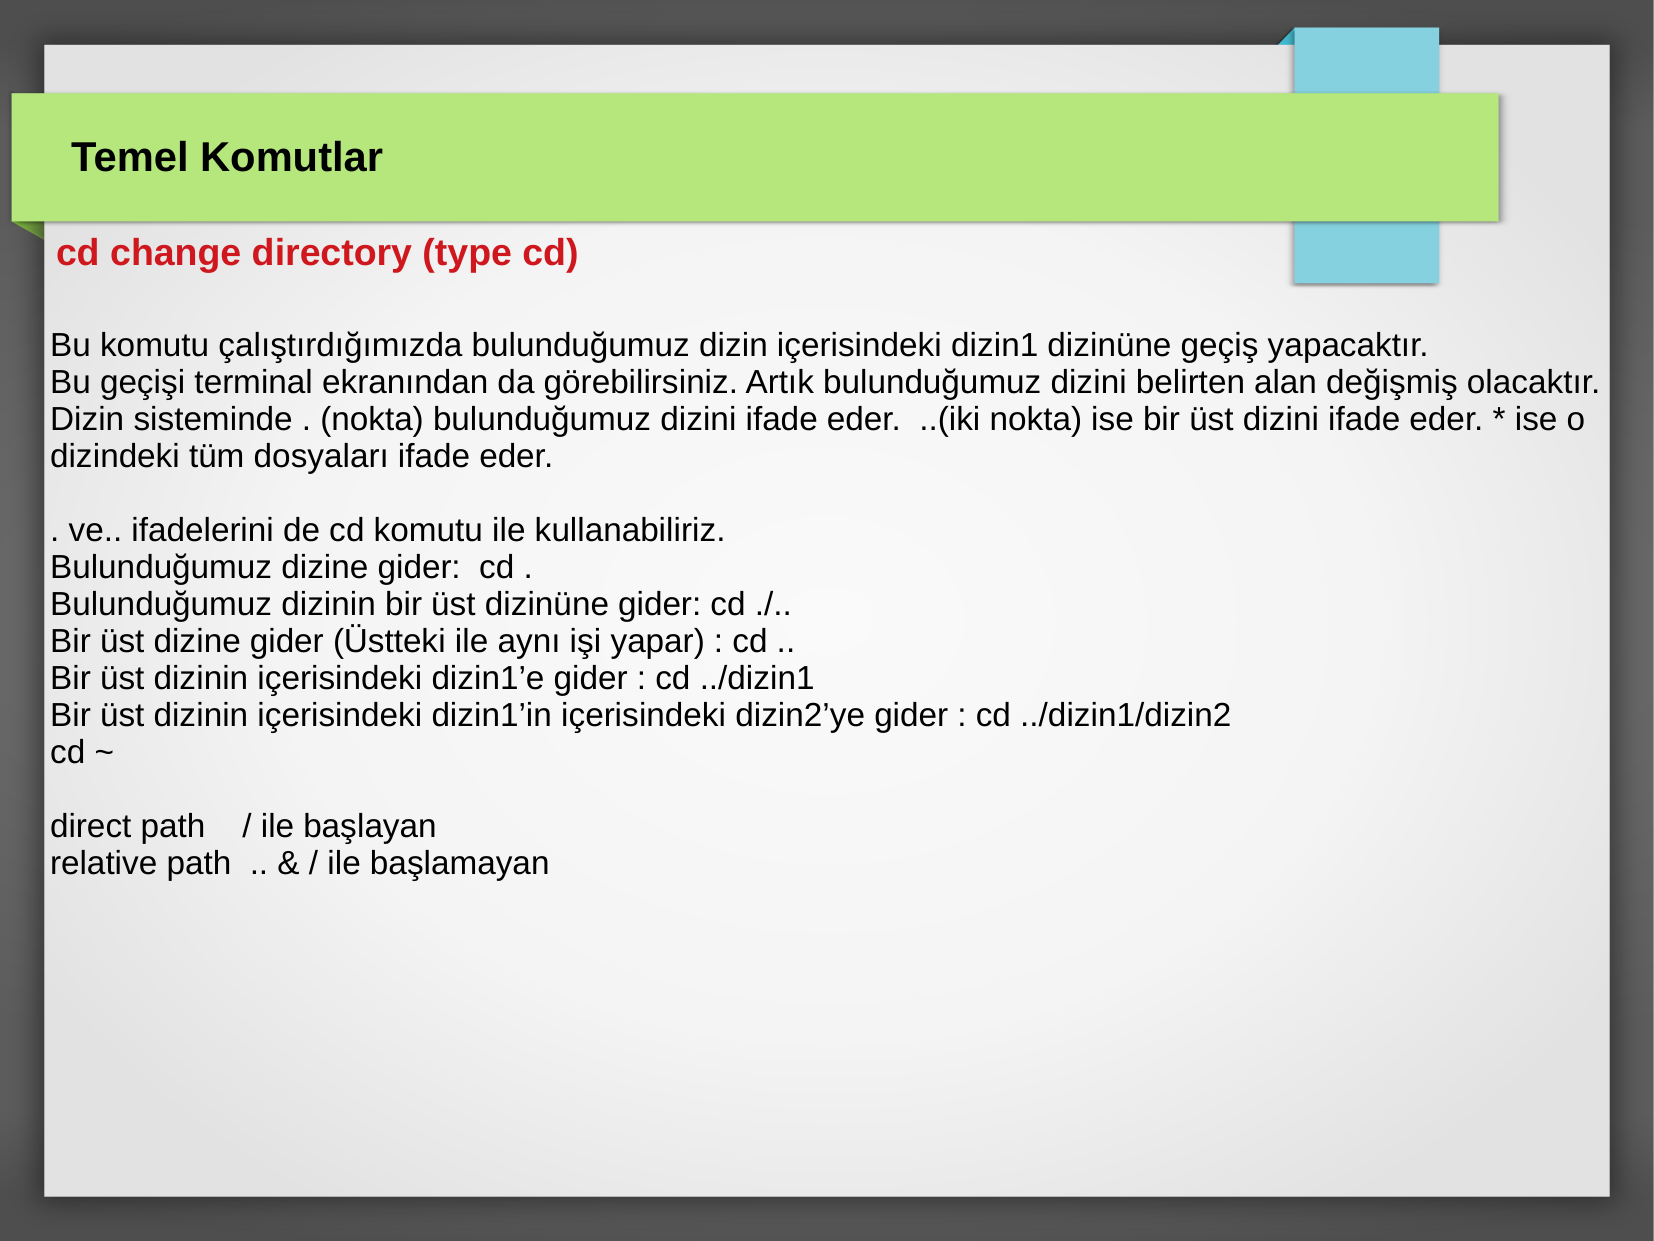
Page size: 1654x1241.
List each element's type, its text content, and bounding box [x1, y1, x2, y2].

text_box Bu komutu çalıştırdığımızda bulunduğumuz dizin içerisindeki dizin1 dizinüne geçiş yapacaktır. Bu geçişi terminal ekranından da görebilirsiniz. Artık bulunduğumuz dizini belirten alan değişmiş olacaktır. Dizin sisteminde . (nokta) bulunduğumuz dizini ifade eder. ..(iki nokta) ise bir üst dizini ifade eder. * ise o dizindeki tüm dosyaları ifade eder. . ve.. ifadelerini de cd komutu ile kullanabiliriz. Bulunduğumuz dizine gider: cd . Bulunduğumuz dizinin bir üst dizinüne gider: cd ./.. Bir üst dizine gider (Üstteki ile aynı işi yapar) : cd .. Bir üst dizinin içerisindeki dizin1’e gider : cd ../dizin1 Bir üst dizinin içerisindeki dizin1’in içerisindeki dizin2’ye gider : cd ../dizin1/dizin2 cd ~ direct path / ile başlayan relative path .. & / ile başlamayan [35, 318, 1654, 922]
picture [0, 0, 1654, 1241]
text_box Temel Komutlar [56, 126, 426, 207]
text_box cd change directory (type cd) [41, 224, 594, 282]
